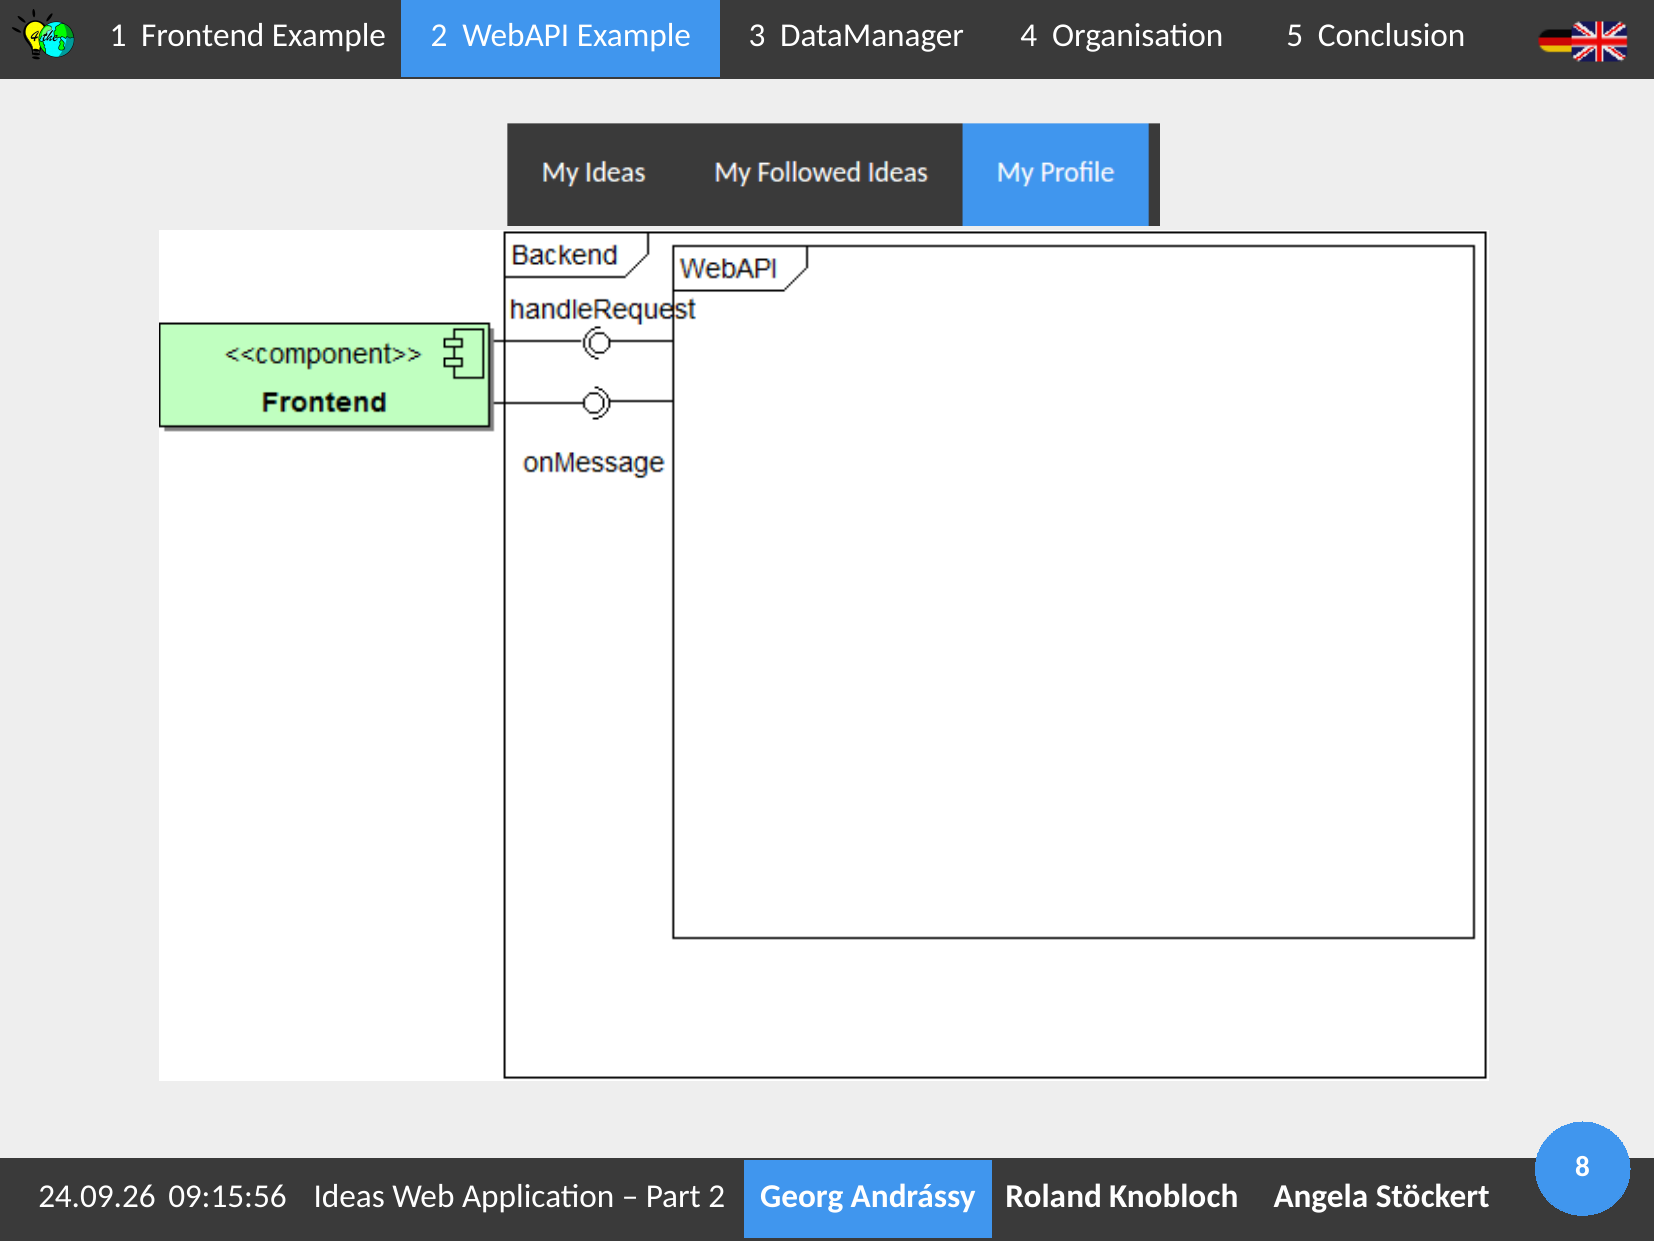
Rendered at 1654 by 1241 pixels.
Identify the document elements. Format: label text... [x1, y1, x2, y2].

text_box 2 WebAPI Example [401, 0, 720, 77]
text_box Ideas Web Application – Part 2 [307, 1160, 733, 1238]
text_box Georg Andrássy [744, 1160, 992, 1238]
text_box 4 Organisation [992, 0, 1251, 77]
picture [2, 0, 83, 79]
picture [159, 230, 1489, 1081]
picture [506, 122, 1160, 226]
text_box Angela Stöckert [1251, 1160, 1512, 1238]
text_box 1 Frontend Example [94, 0, 401, 77]
text_box Roland Knobloch [992, 1160, 1251, 1238]
text_box 5 Conclusion [1251, 0, 1501, 77]
text_box 3 DataManager [720, 0, 992, 77]
picture [1536, 18, 1629, 64]
